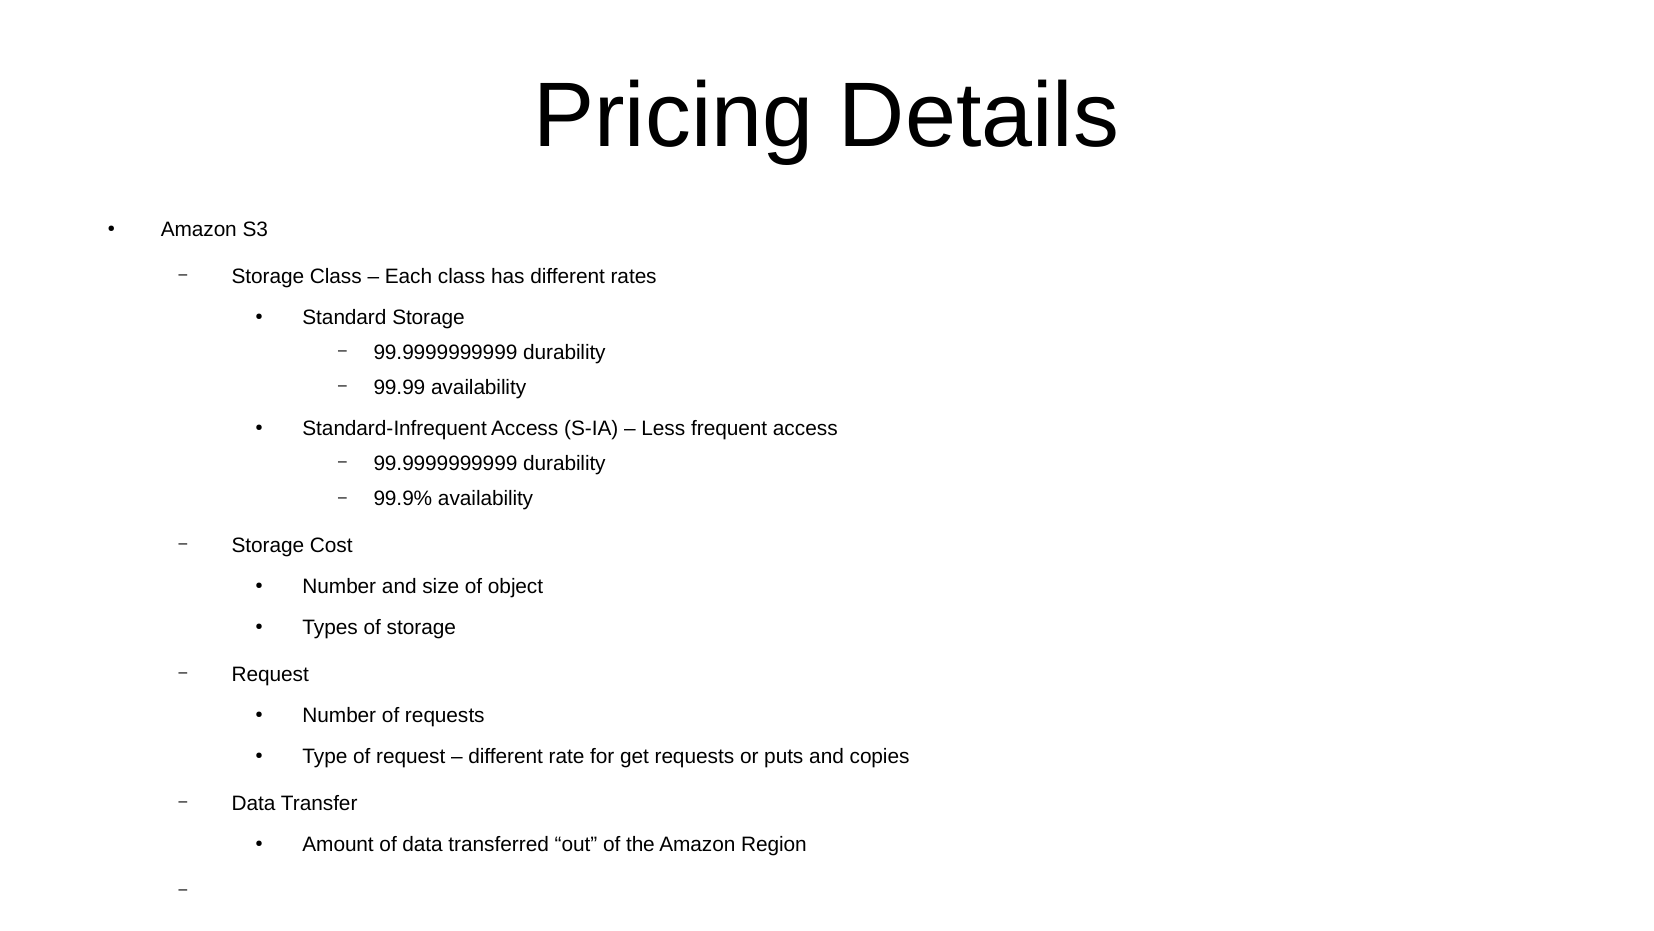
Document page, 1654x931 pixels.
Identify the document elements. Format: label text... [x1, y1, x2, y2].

list Amazon S3 Storage Class – Each class has different rates Standard Storage 99.9999999999 durability 99.99 availability Standard-Infrequent Access (S-IA) – Less frequent access 99.9999999999 durability 99.9% availability Storage Cost Number and size of object Types of storage Request Number of requests Type of request – different rate for get requests or puts and copies Data Transfer Amount of data transferred “out” of the Amazon Region [90, 217, 1579, 901]
title Pricing Details [82, 37, 1571, 193]
